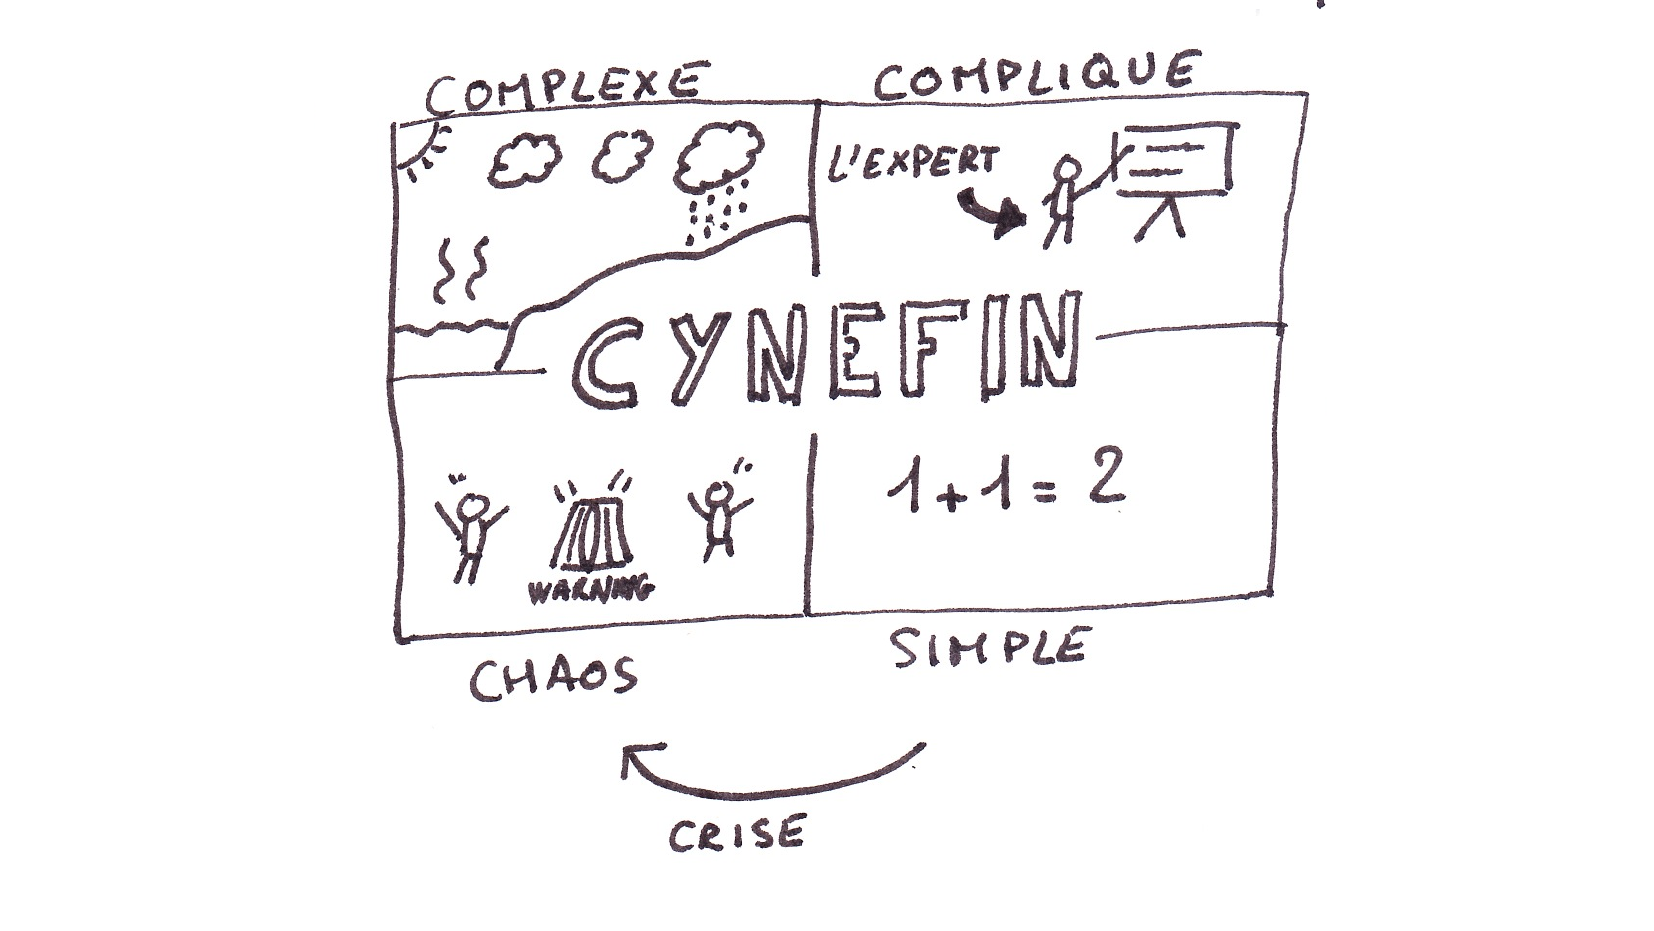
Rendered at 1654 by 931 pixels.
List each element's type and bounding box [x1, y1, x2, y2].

picture [314, 0, 1327, 877]
